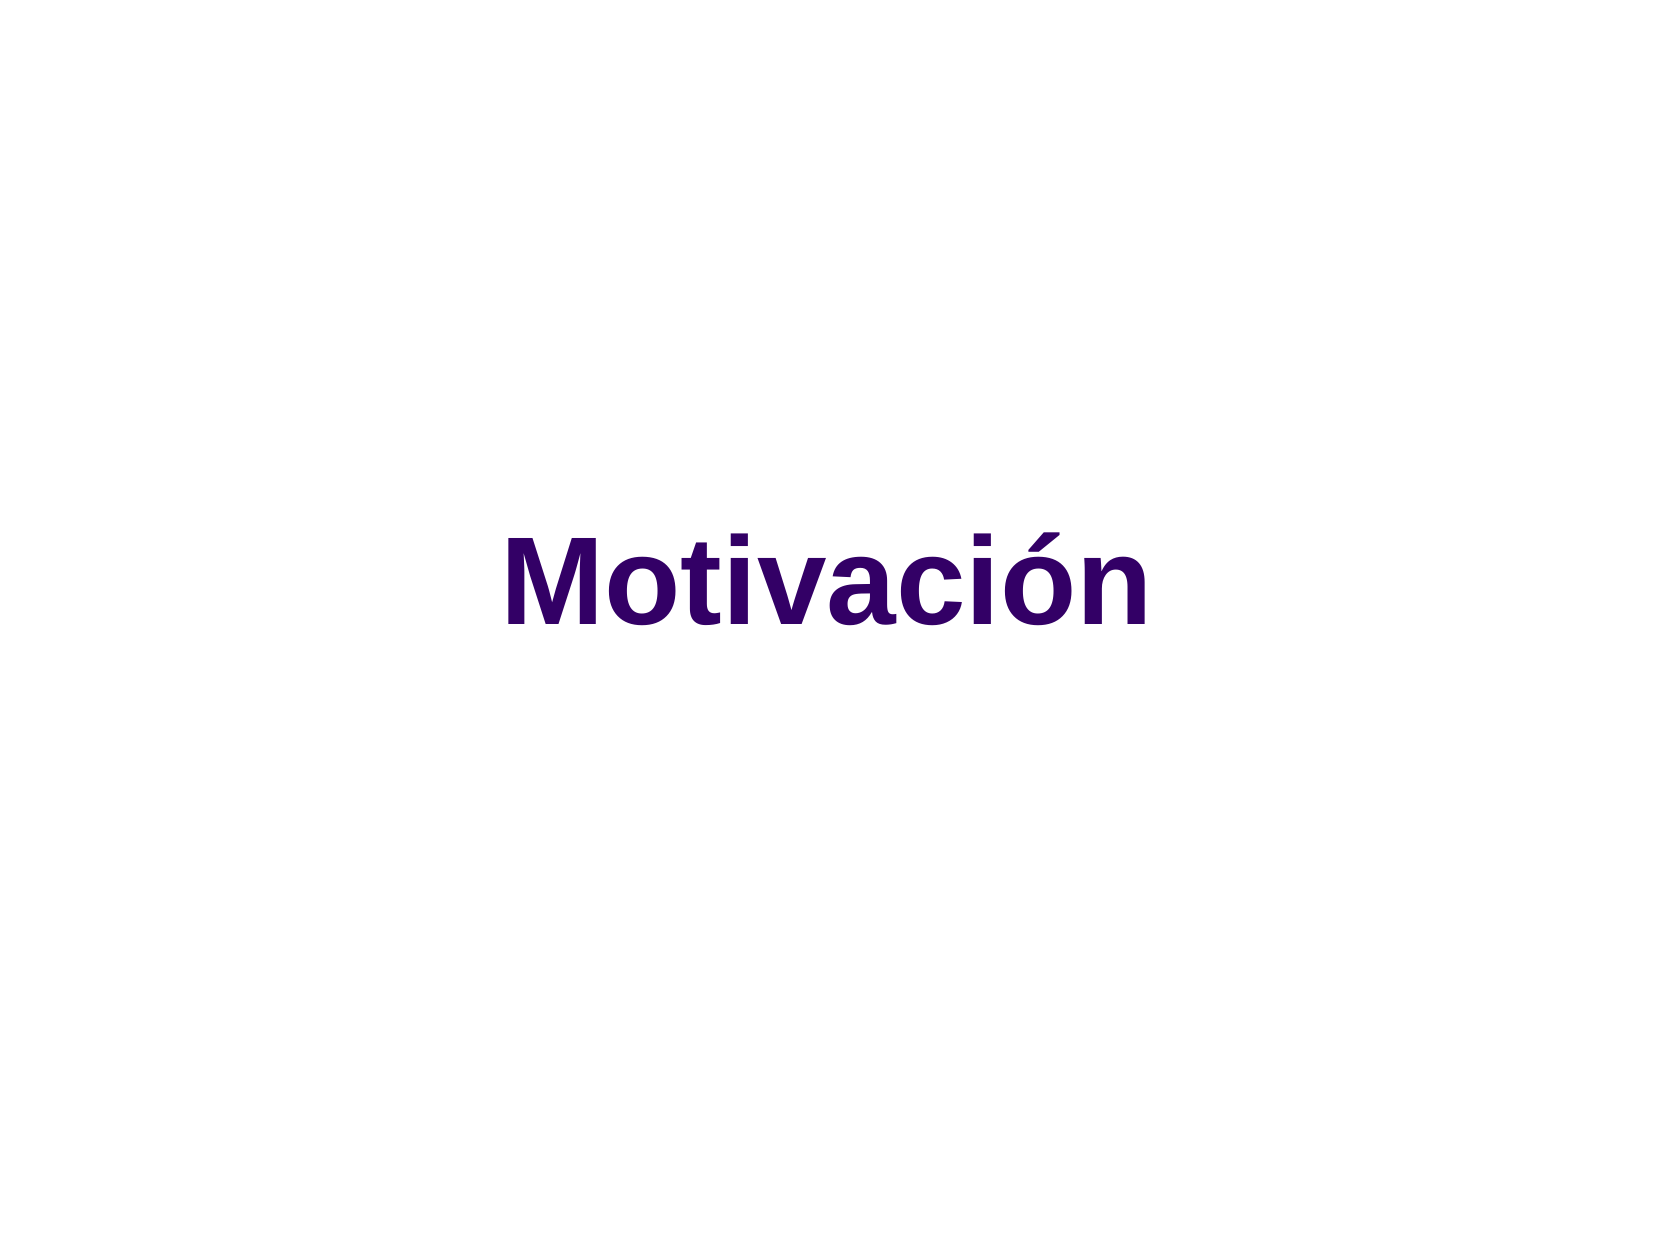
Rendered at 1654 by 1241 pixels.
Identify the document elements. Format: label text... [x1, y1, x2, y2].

title Motivación [82, 477, 1571, 686]
